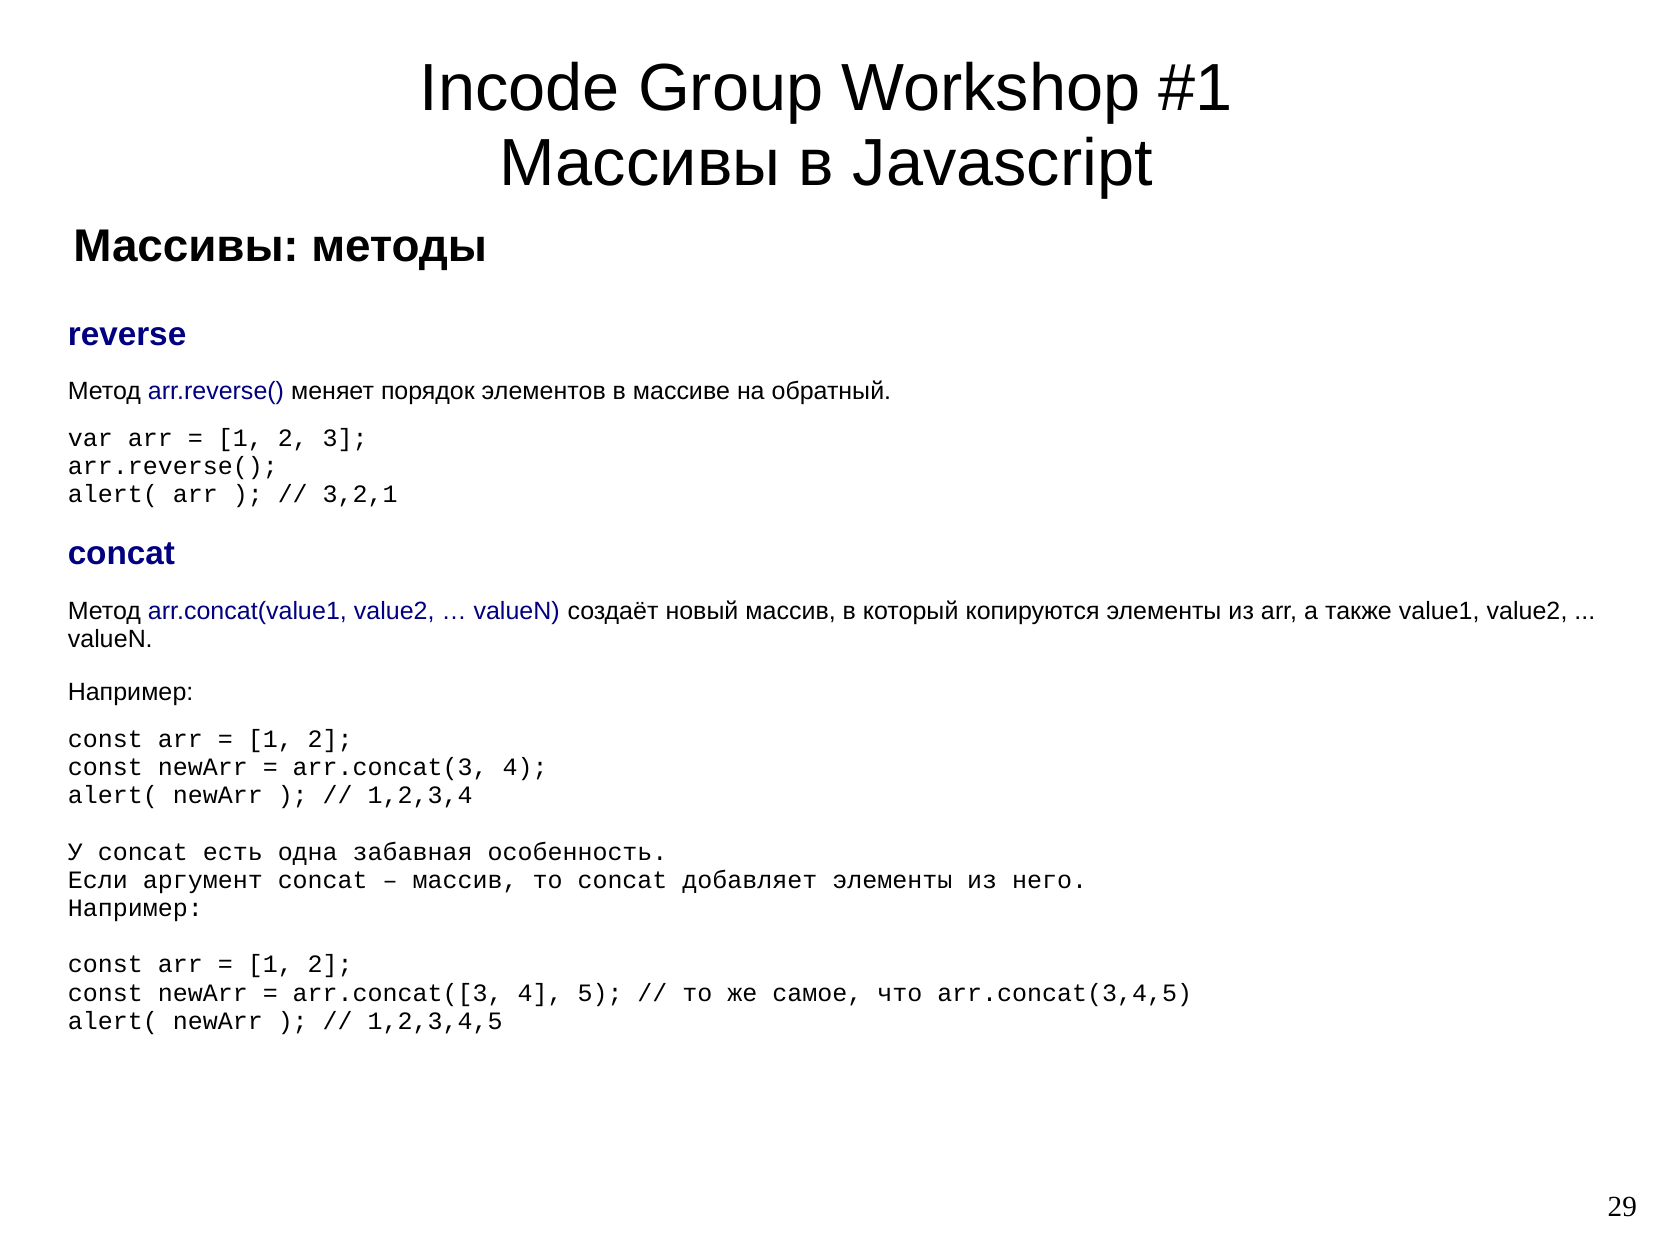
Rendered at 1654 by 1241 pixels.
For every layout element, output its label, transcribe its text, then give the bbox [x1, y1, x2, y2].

text_box Массивы: методы [58, 212, 1571, 307]
text_box reverse Метод arr.reverse() меняет порядок элементов в массиве на обратный. var arr = [1, 2, 3]; arr.reverse(); alert( arr ); // 3,2,1 concat Метод arr.concat(value1, value2, … valueN) создаёт новый массив, в который копируются элементы из arr, а также value1, value2, ... valueN. Например: const arr = [1, 2]; const newArr = arr.concat(3, 4); alert( newArr ); // 1,2,3,4 У concat есть одна забавная особенность. Если аргумент concat – массив, то concat добавляет элементы из него. Например: const arr = [1, 2]; const newArr = arr.concat([3, 4], 5); // то же самое, что arr.concat(3,4,5) alert( newArr ); // 1,2,3,4,5 [53, 307, 1619, 1045]
title Incode Group Workshop #1 Массивы в Javascript [82, 49, 1571, 201]
